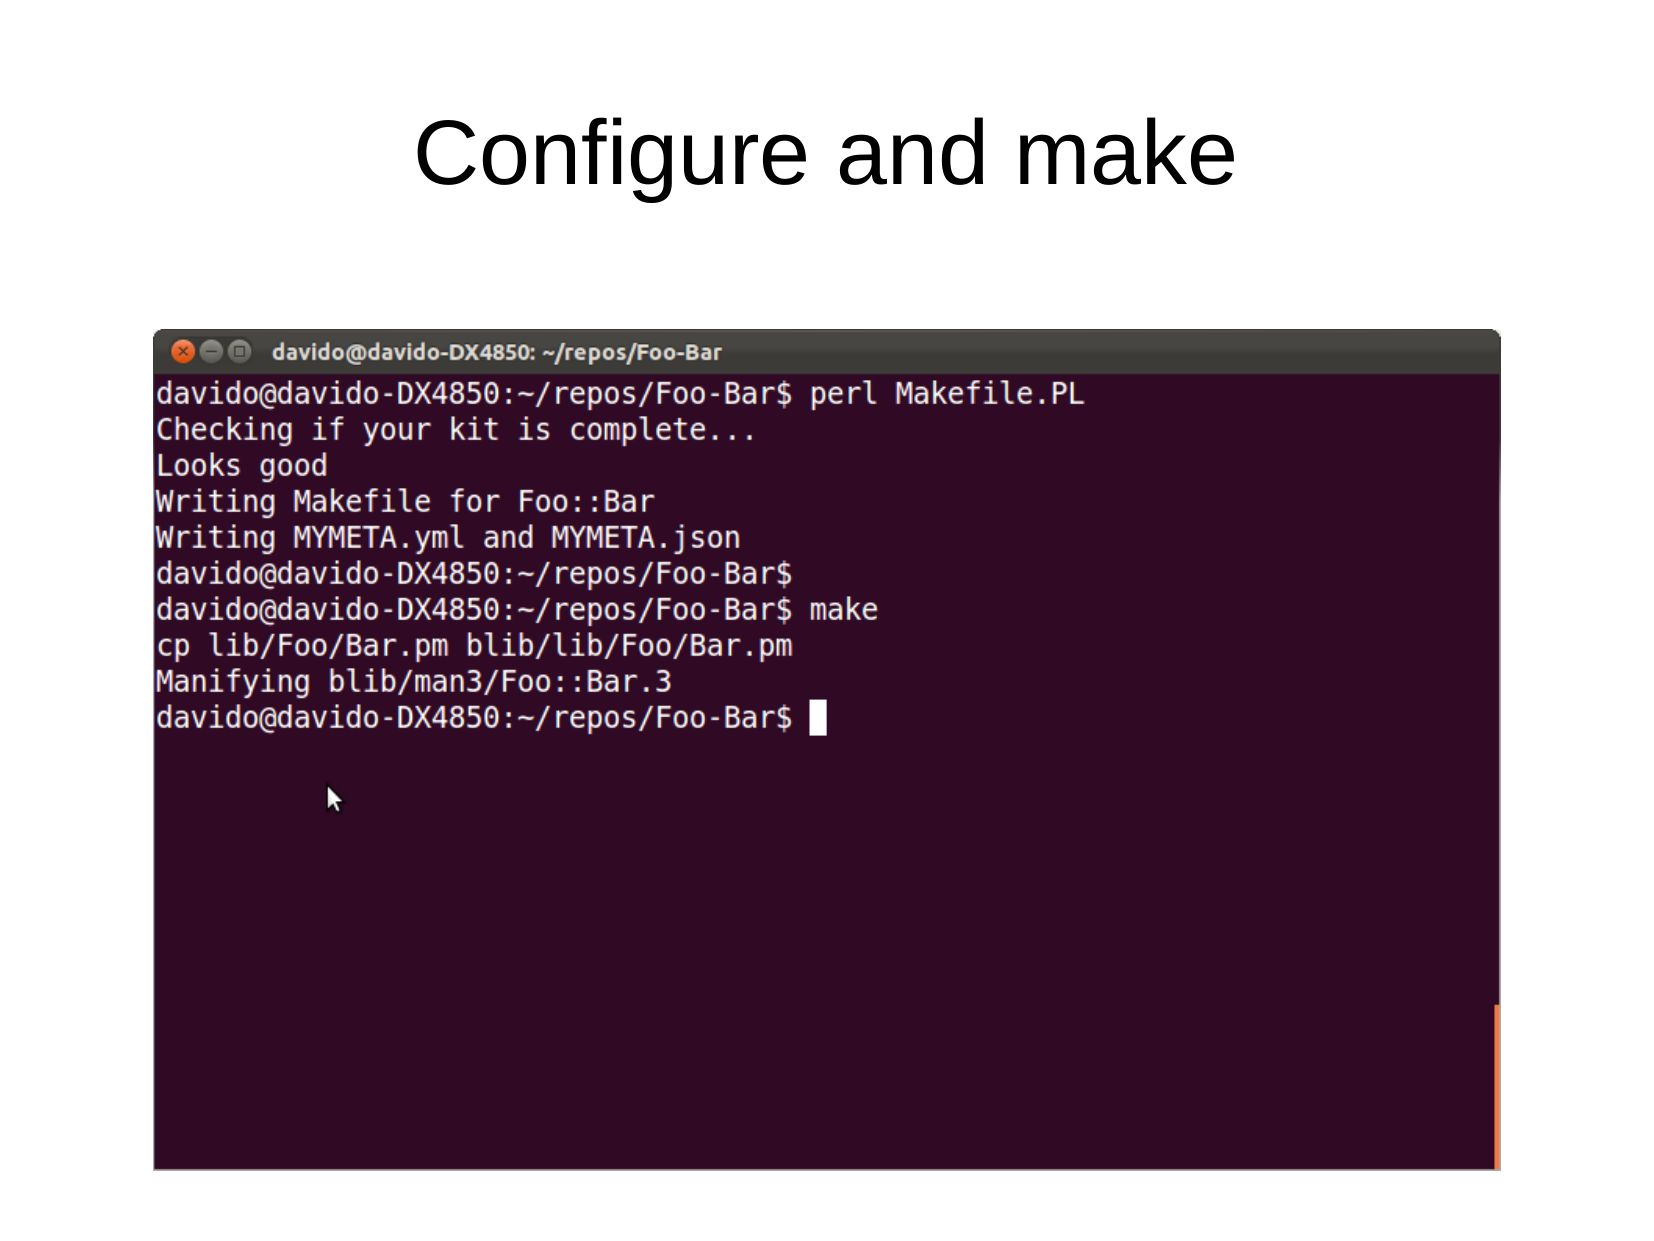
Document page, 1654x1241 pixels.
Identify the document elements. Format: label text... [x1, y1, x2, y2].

picture [153, 329, 1501, 1171]
title Configure and make [82, 49, 1571, 257]
